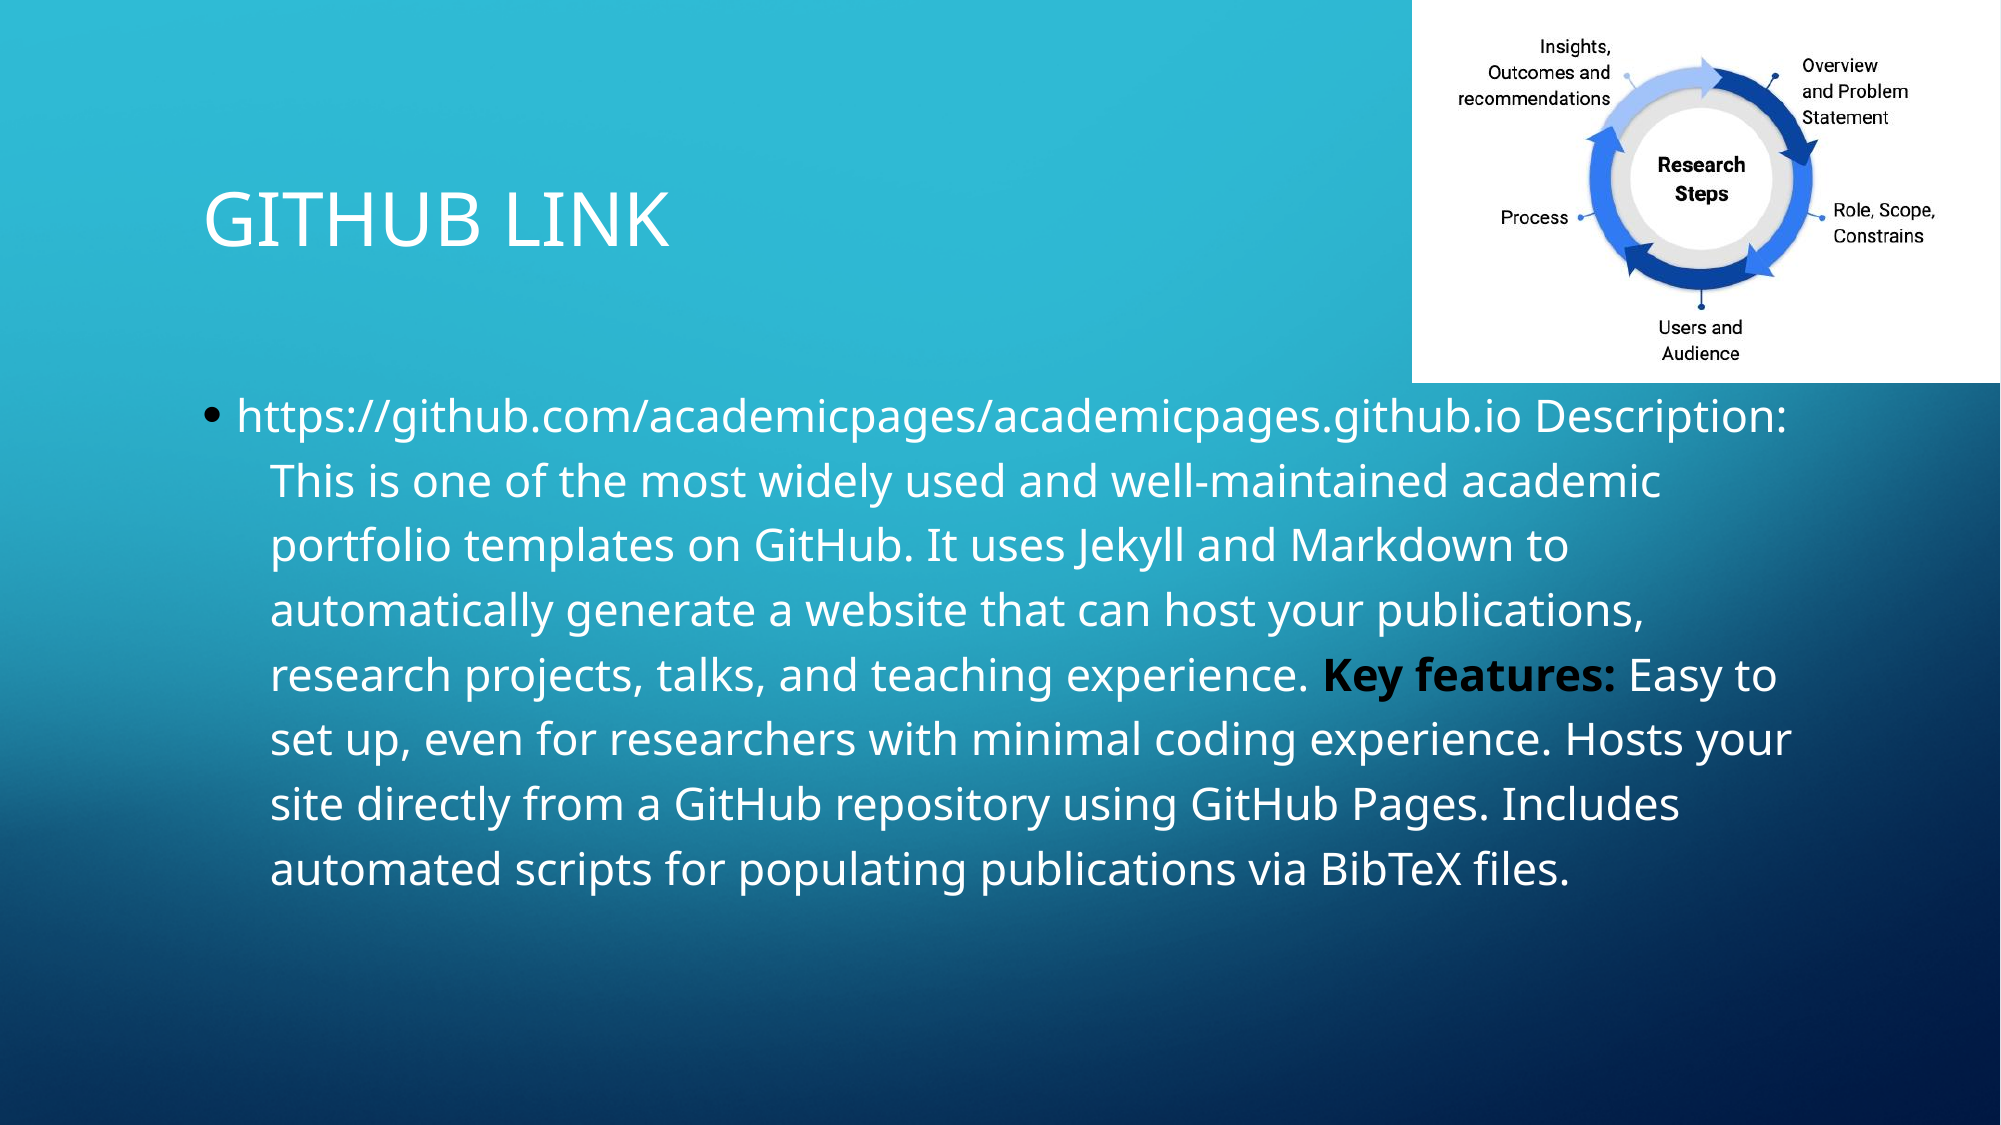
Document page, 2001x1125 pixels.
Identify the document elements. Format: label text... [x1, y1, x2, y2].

picture [1412, 0, 2000, 383]
list https://github.com/academicpages/academicpages.github.io Description: This is one of the most widely used and well-maintained academic portfolio templates on GitHub. It uses Jekyll and Markdown to automatically generate a website that can host your publications, research projects, talks, and teaching experience. Key features: Easy to set up, even for researchers with minimal coding experience. Hosts your site directly from a GitHub repository using GitHub Pages. Includes automated scripts for populating publications via BibTeX files. [187, 369, 1813, 951]
title GitHub link [187, 101, 1412, 344]
